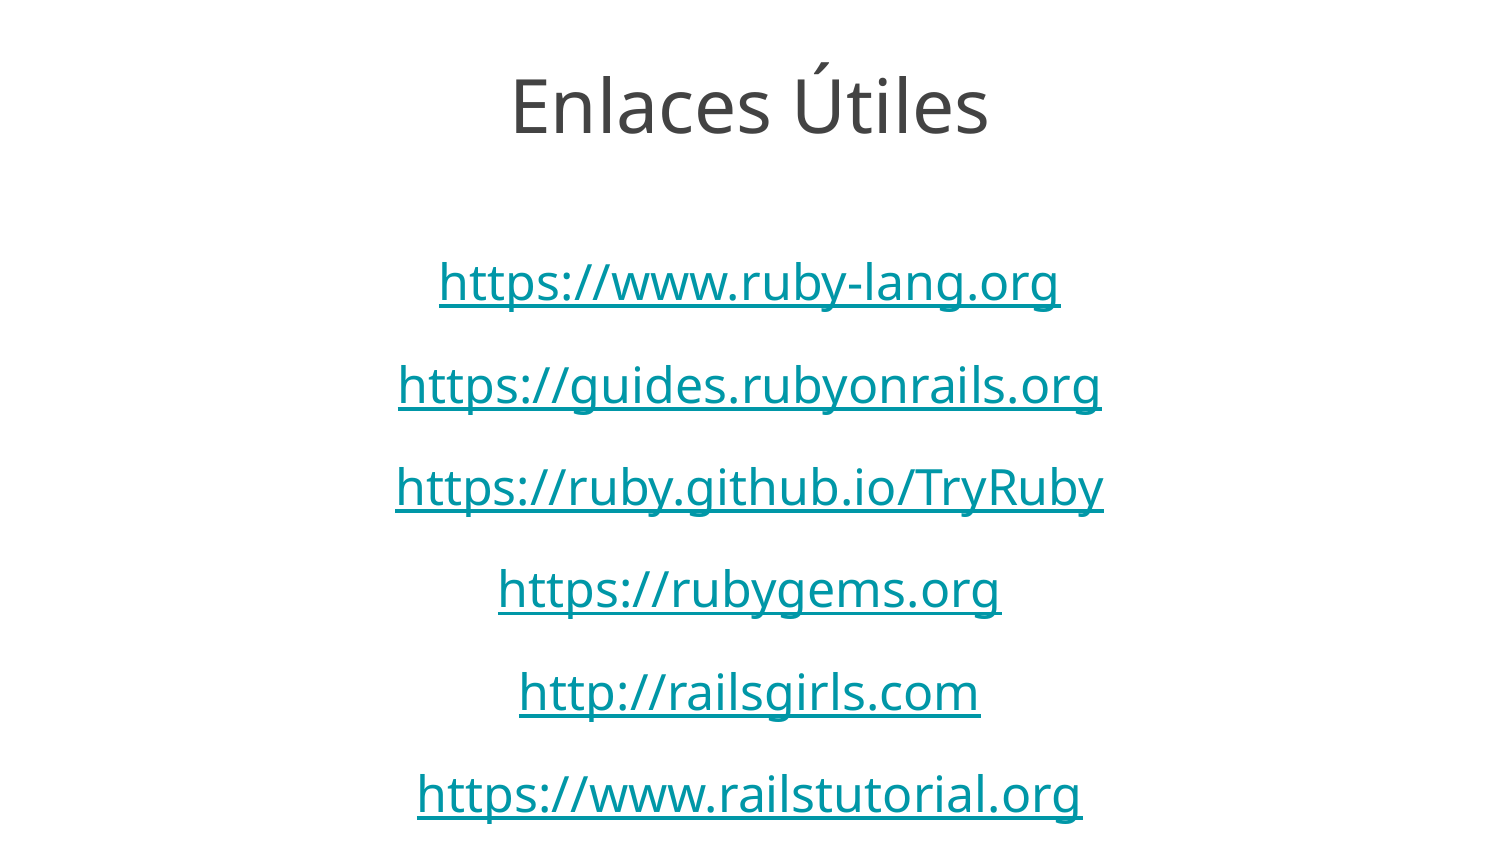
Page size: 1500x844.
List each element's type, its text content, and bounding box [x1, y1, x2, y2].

text_box https://www.ruby-lang.org https://guides.rubyonrails.org https://ruby.github.io/TryRuby https://rubygems.org http://railsgirls.com https://www.railstutorial.org [74, 216, 1425, 785]
text_box Enlaces Útiles [74, 33, 1425, 175]
